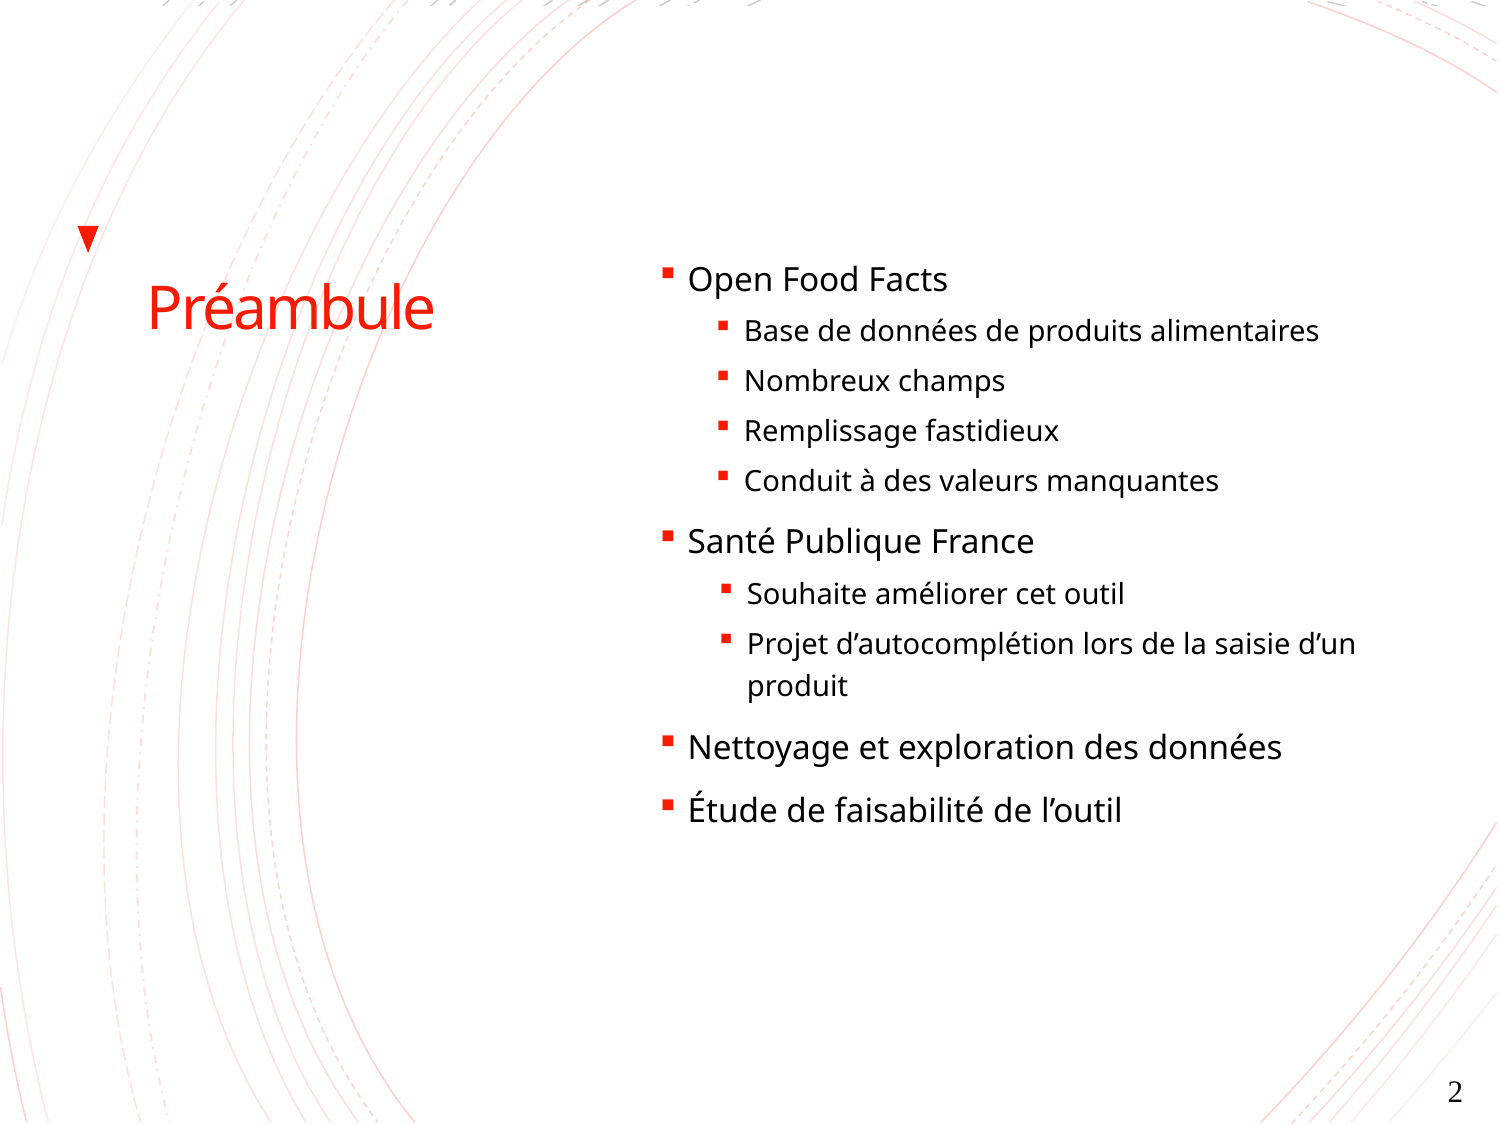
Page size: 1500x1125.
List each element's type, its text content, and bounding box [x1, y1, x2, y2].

list Open Food Facts Base de données de produits alimentaires Nombreux champs Remplissage fastidieux Conduit à des valeurs manquantes Santé Publique France Souhaite améliorer cet outil Projet d’autocomplétion lors de la saisie d’un produit Nettoyage et exploration des données Étude de faisabilité de l’outil [644, 242, 1403, 993]
text_box [77, 225, 99, 253]
text_box <numéro> [1432, 1064, 1494, 1120]
title Préambule [109, 242, 591, 993]
